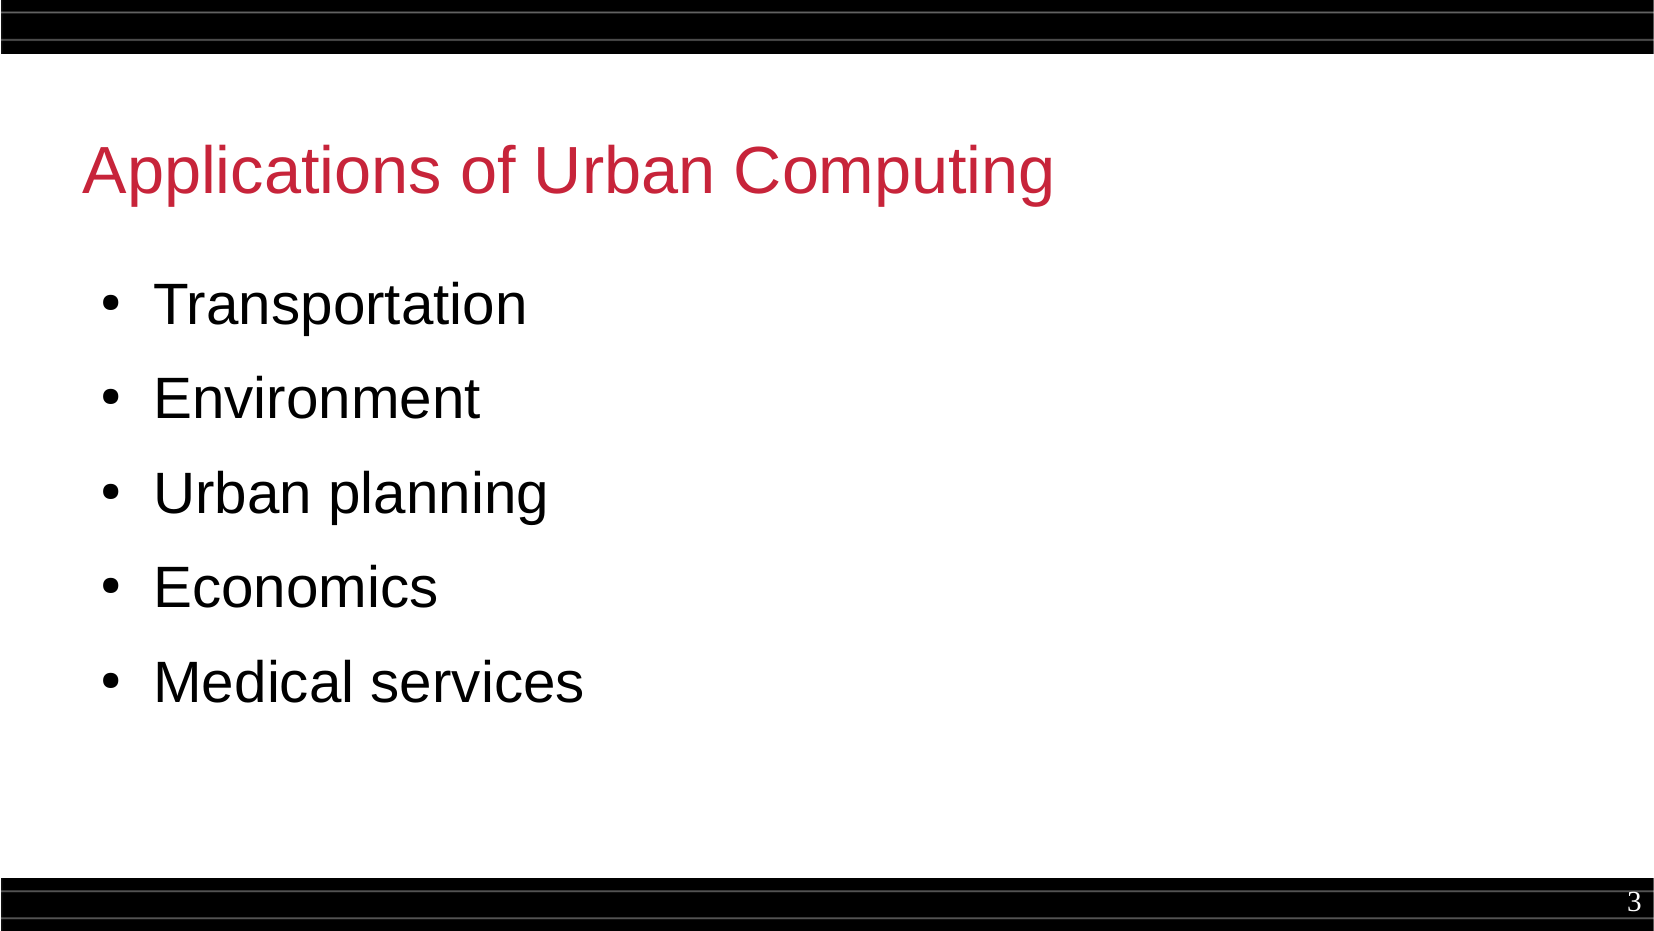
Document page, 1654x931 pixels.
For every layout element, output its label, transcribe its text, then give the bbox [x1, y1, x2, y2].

picture [1, 878, 1654, 931]
picture [1, 0, 1654, 54]
list Transportation Environment Urban planning Economics Medical services [82, 271, 1571, 758]
title Applications of Urban Computing [82, 92, 1571, 249]
